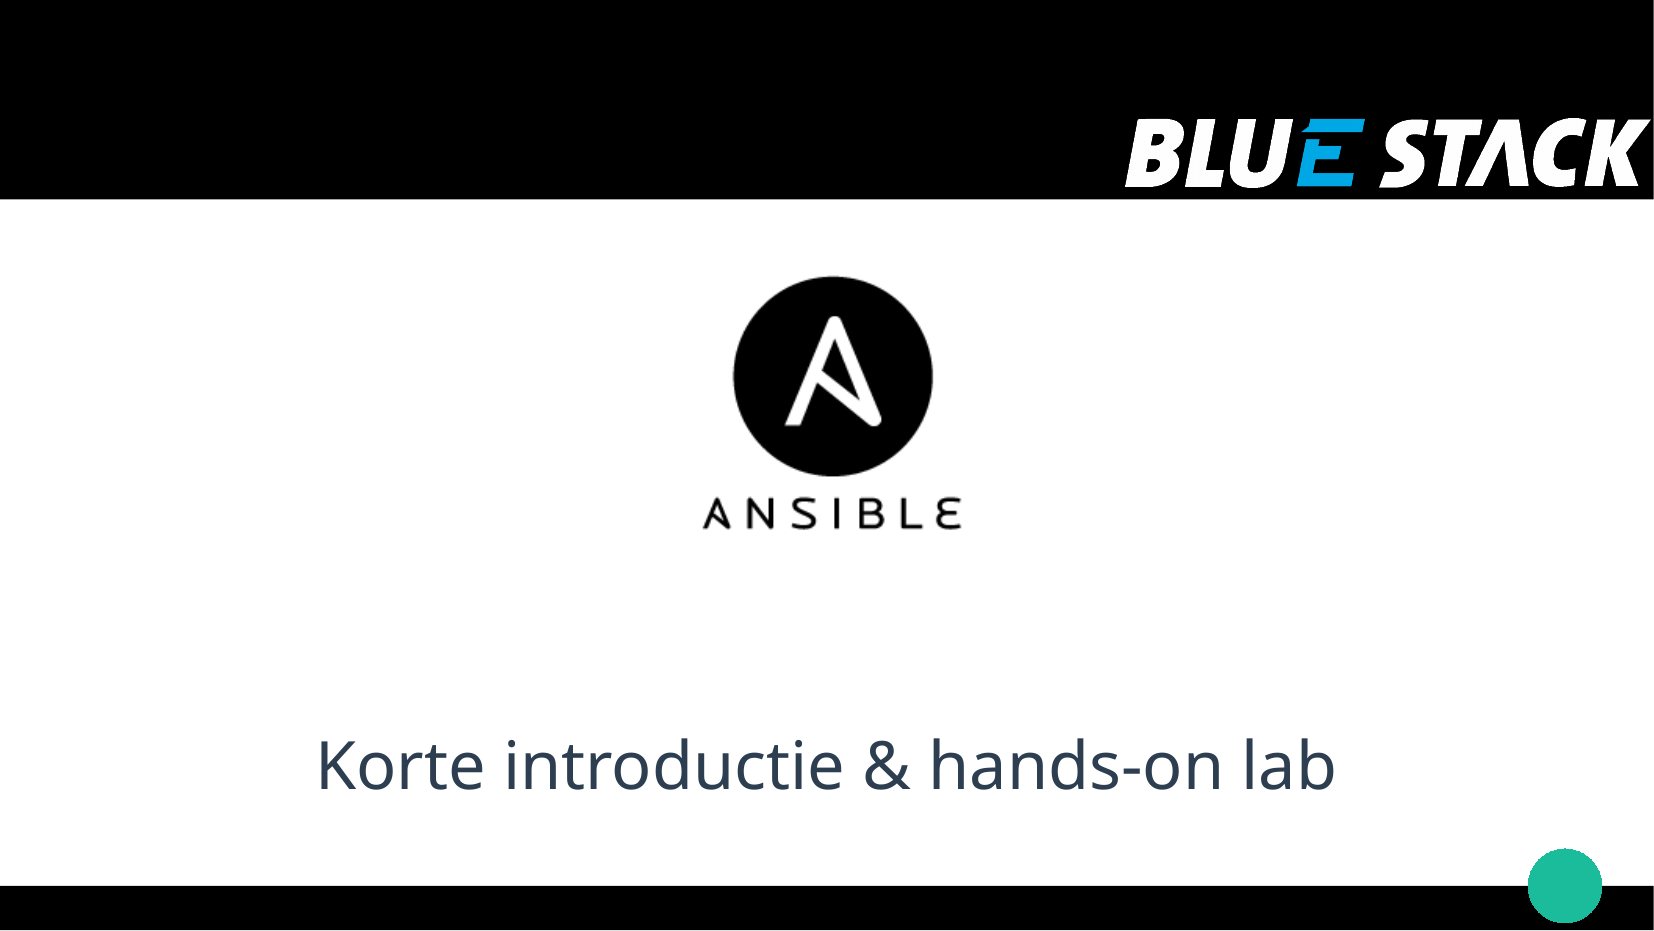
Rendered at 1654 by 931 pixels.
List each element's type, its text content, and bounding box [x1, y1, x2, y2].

subtitle Korte introductie & hands-on lab [59, 642, 1595, 886]
picture [675, 249, 988, 563]
picture [1125, 118, 1651, 188]
